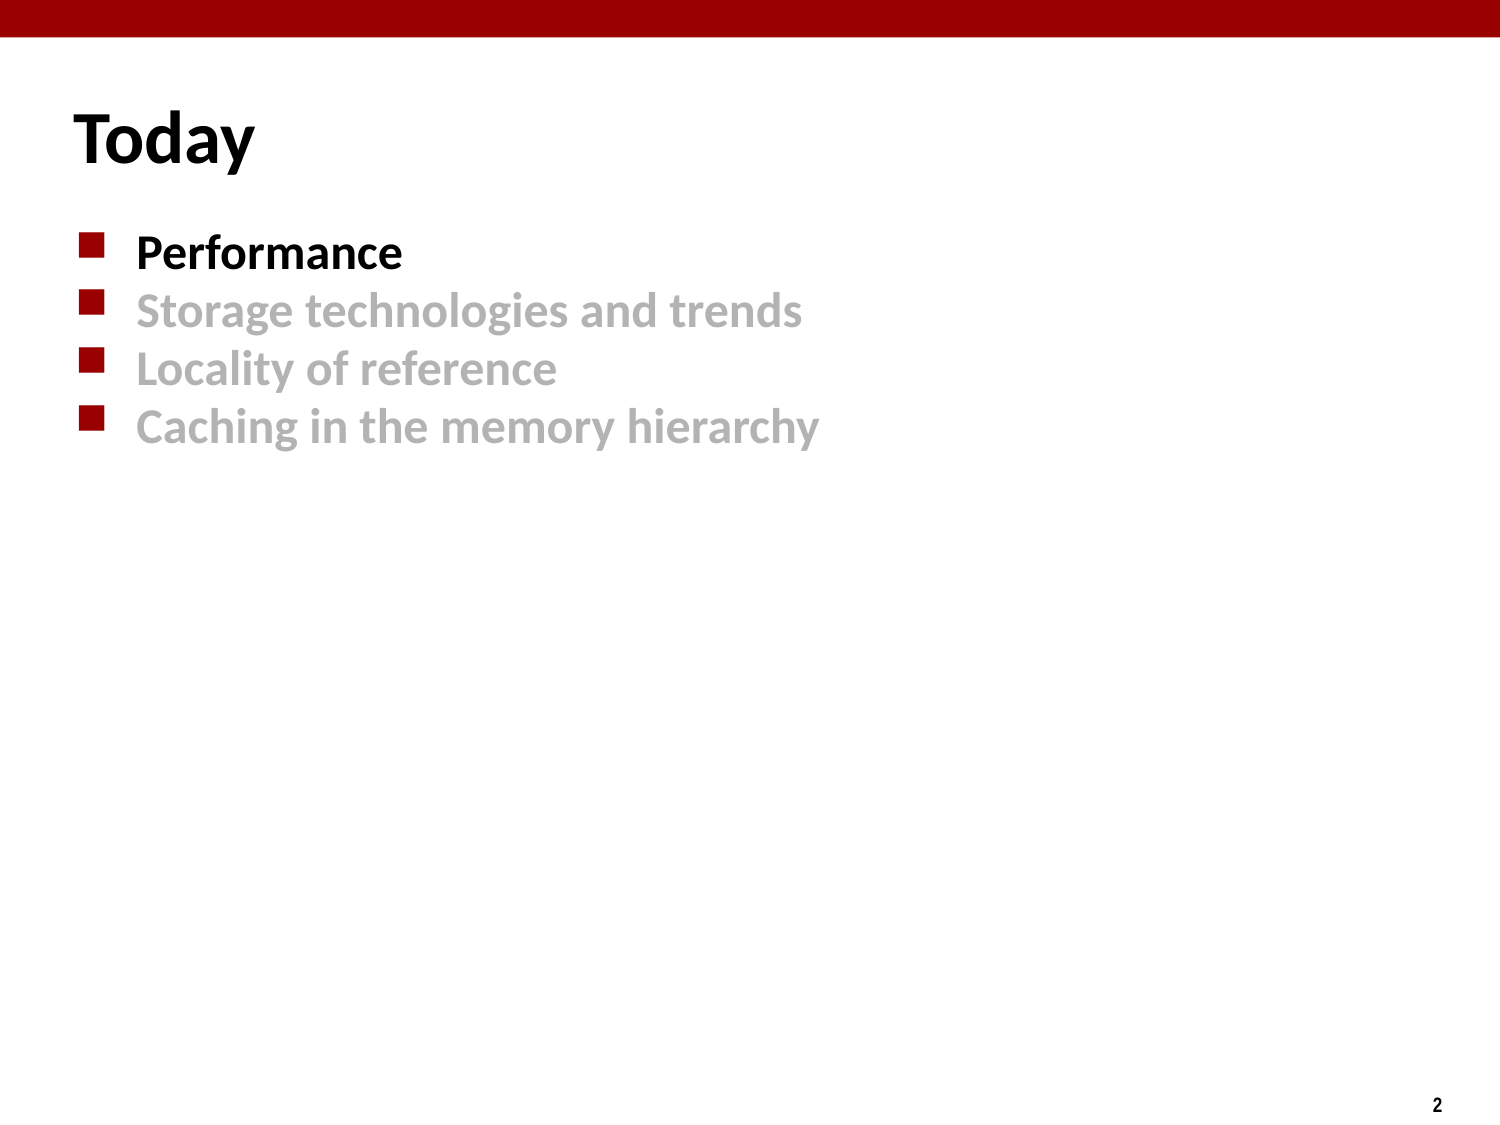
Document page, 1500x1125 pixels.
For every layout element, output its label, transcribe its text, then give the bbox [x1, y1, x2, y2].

list Performance Storage technologies and trends Locality of reference Caching in the memory hierarchy [65, 223, 1361, 1040]
title Today [58, 71, 1304, 197]
